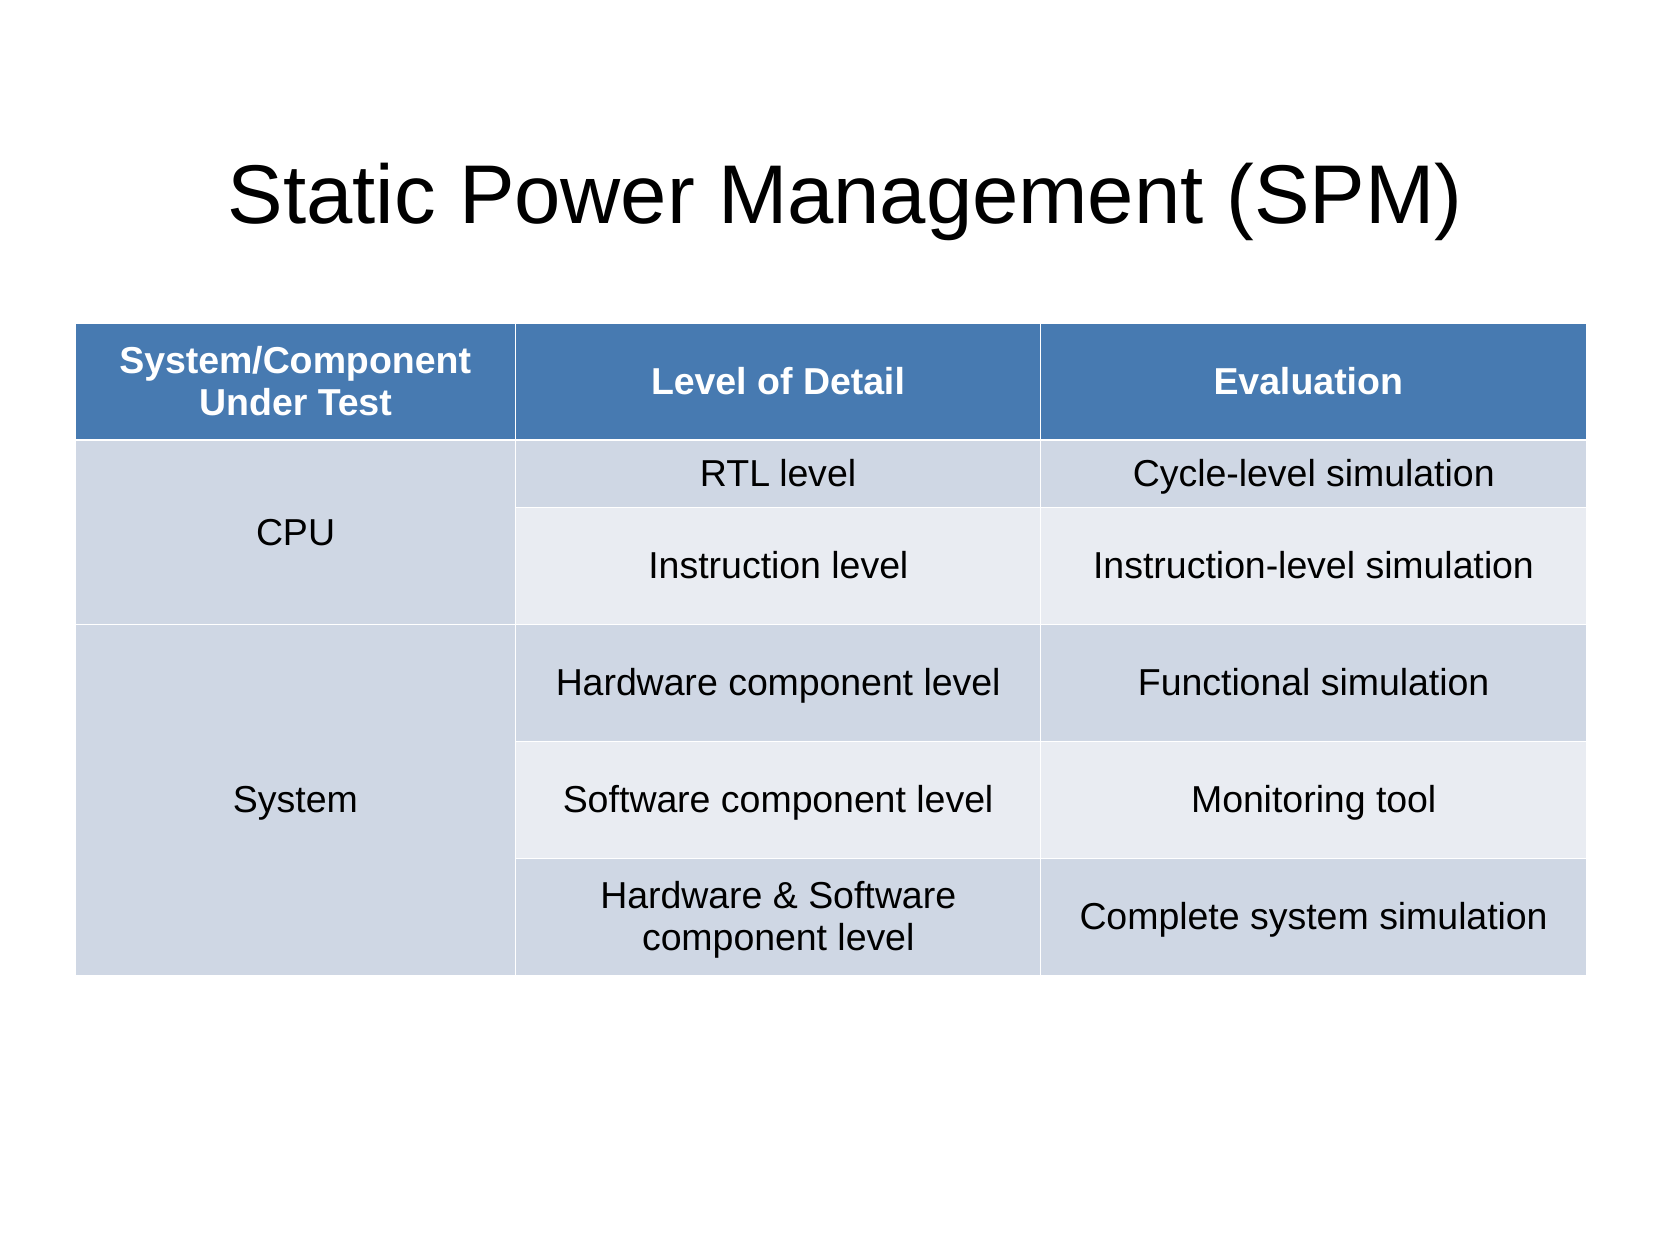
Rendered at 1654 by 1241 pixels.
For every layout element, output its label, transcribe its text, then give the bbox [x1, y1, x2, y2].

table_cell Monitoring tool [1041, 742, 1586, 858]
table_header Evaluation [1041, 324, 1586, 439]
table_cell Hardware component level [516, 625, 1040, 741]
table_cell Instruction-level simulation [1041, 508, 1586, 624]
table_cell RTL level [516, 441, 1040, 507]
table_cell CPU [76, 441, 515, 624]
table_cell System [76, 625, 515, 975]
table_cell Software component level [516, 742, 1040, 858]
table_cell Hardware & Software component level [516, 859, 1040, 975]
table_cell Complete system simulation [1041, 859, 1586, 975]
table_header System/Component Under Test [76, 324, 515, 439]
table_cell Functional simulation [1041, 625, 1586, 741]
table_cell Cycle-level simulation [1041, 441, 1586, 507]
title Static Power Management (SPM) [75, 63, 1587, 317]
table_header Level of Detail [516, 324, 1040, 439]
table_cell Instruction level [516, 508, 1040, 624]
